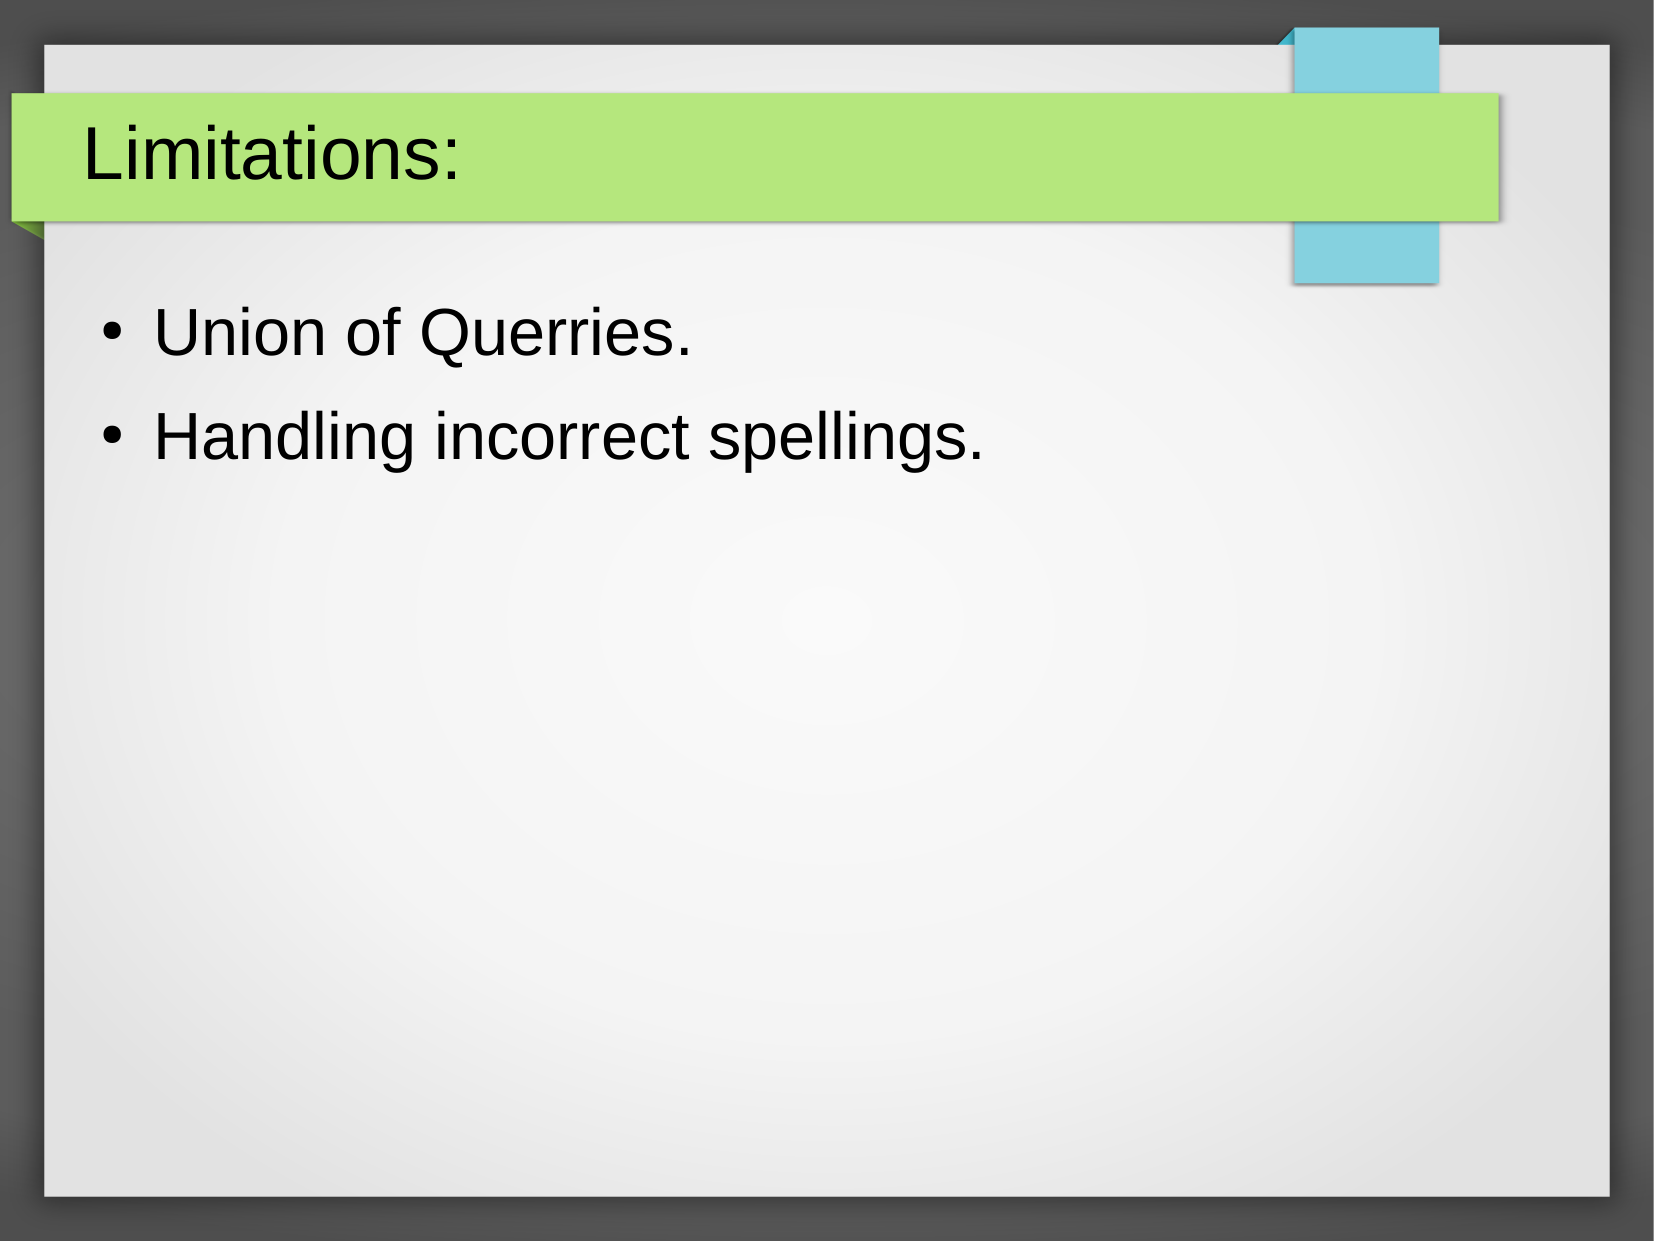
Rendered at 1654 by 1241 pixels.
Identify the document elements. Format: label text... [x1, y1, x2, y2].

title Limitations: [82, 94, 1264, 213]
picture [0, 0, 1654, 1241]
list Union of Querries. Handling incorrect spellings. [82, 295, 1571, 1015]
